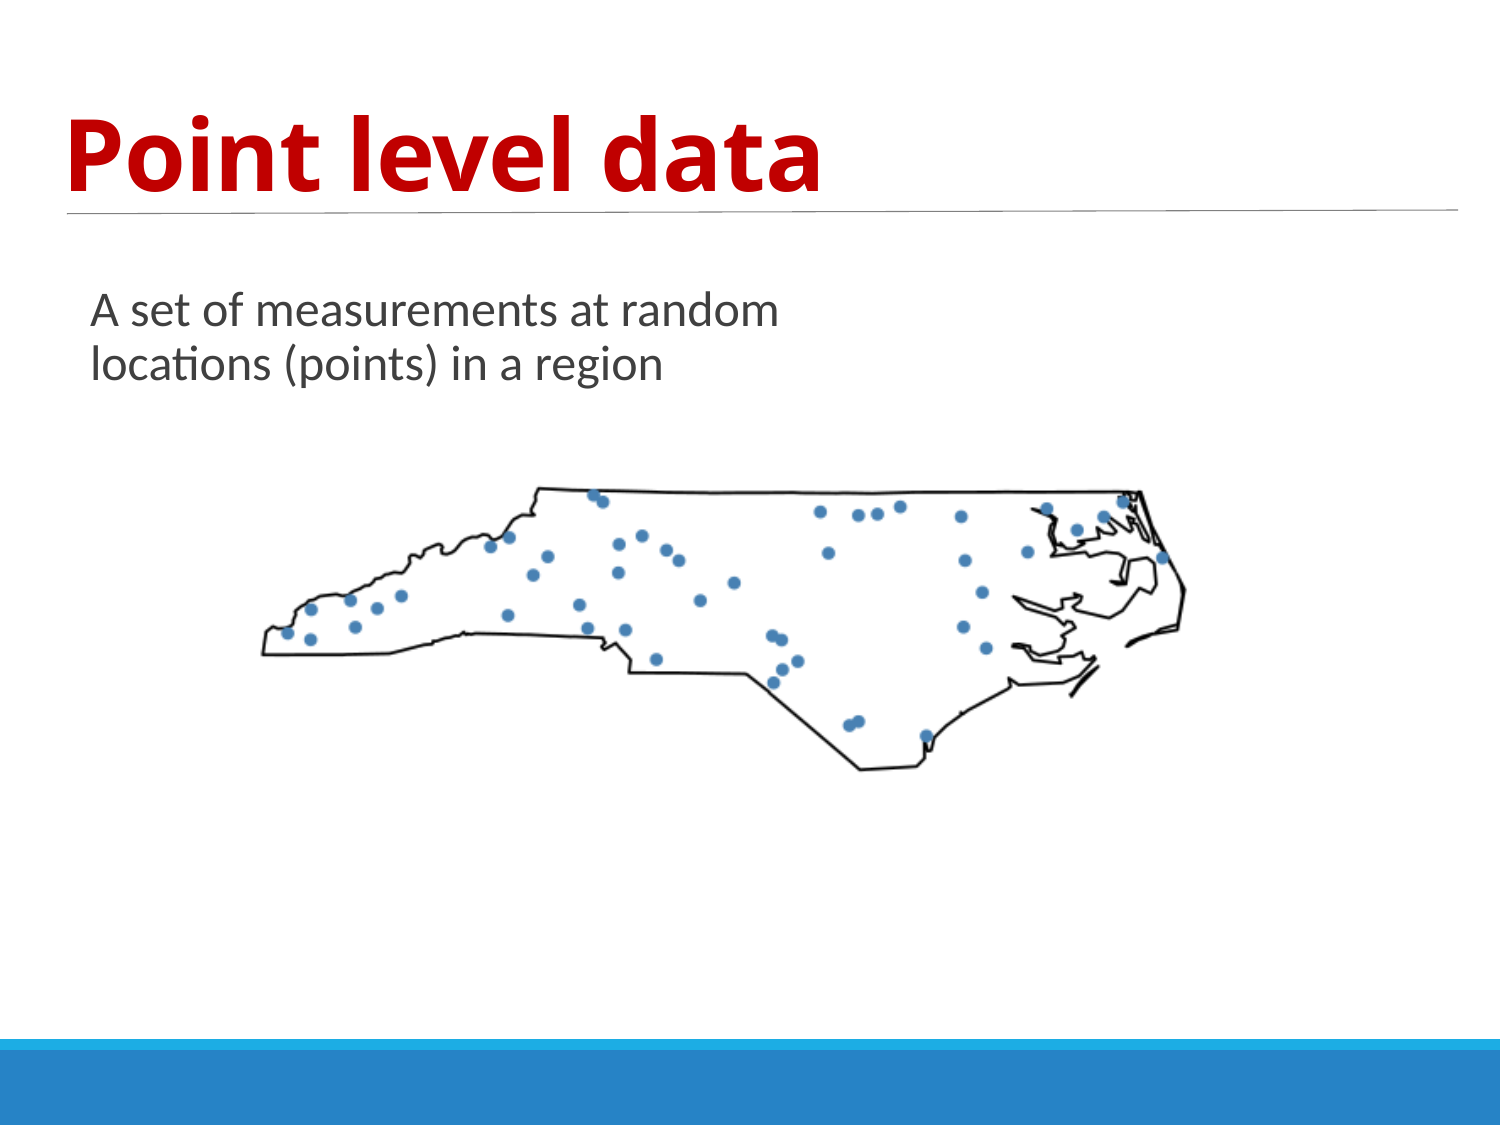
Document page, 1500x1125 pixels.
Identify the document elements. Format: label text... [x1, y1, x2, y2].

list A set of measurements at random locations (points) in a region [75, 275, 811, 961]
picture [217, 224, 1231, 1036]
title Point level data [62, 107, 1300, 207]
